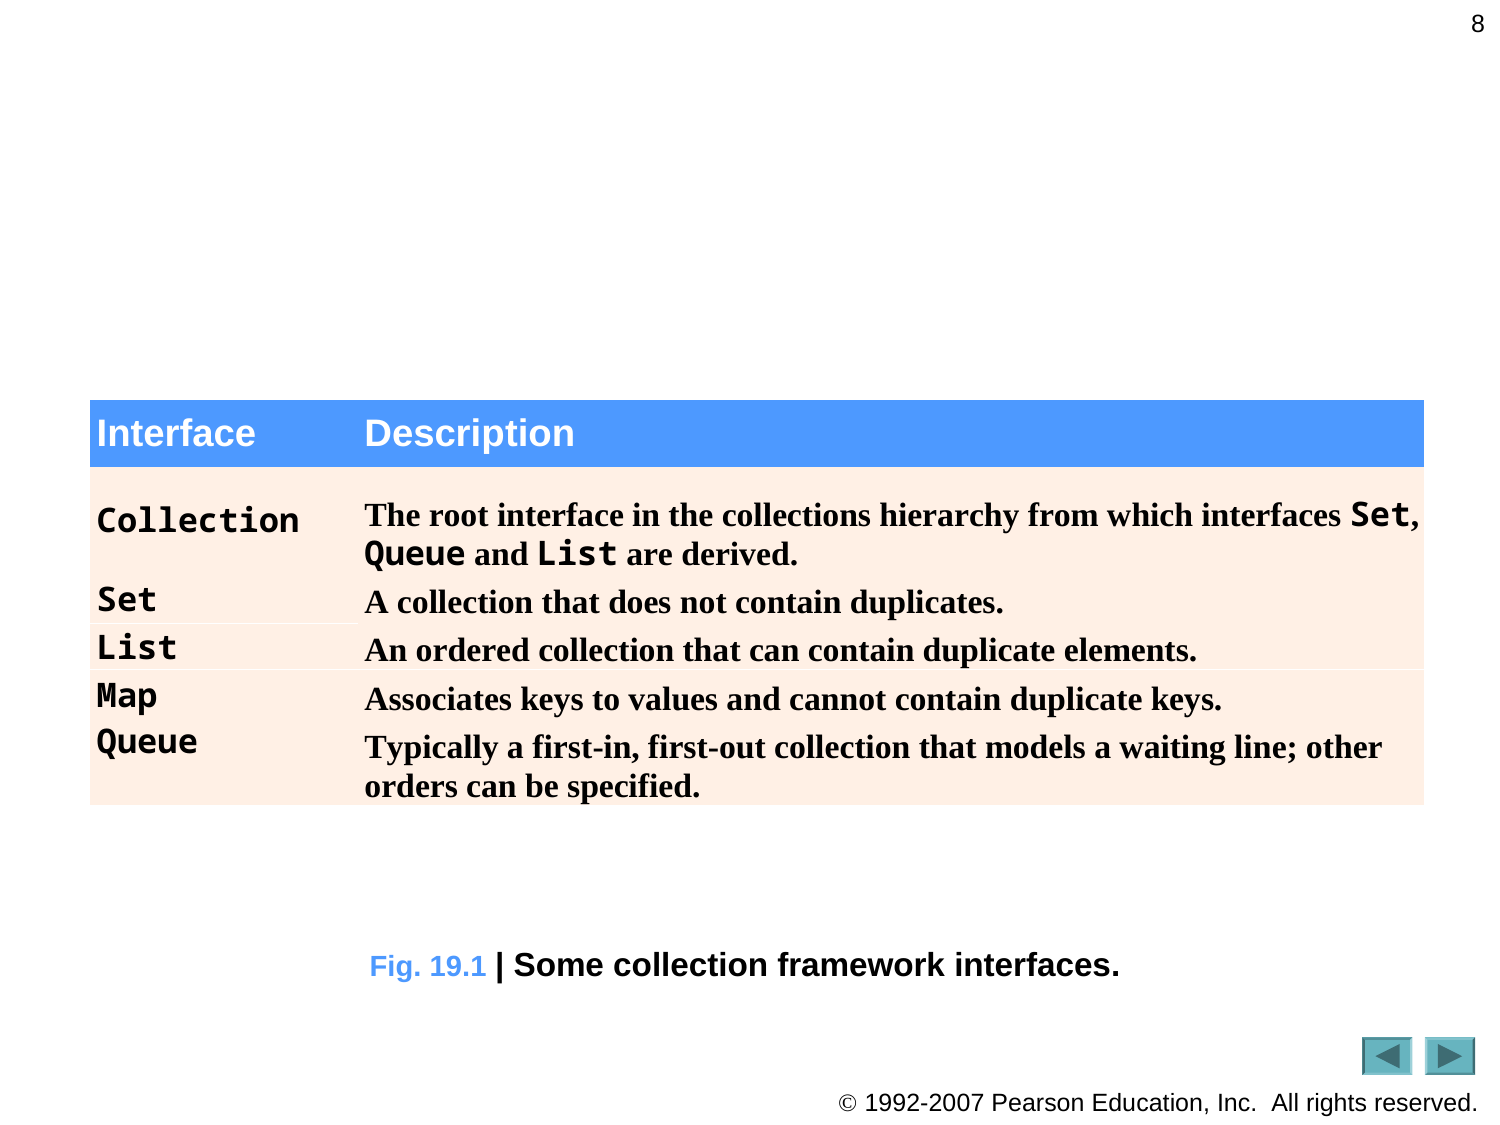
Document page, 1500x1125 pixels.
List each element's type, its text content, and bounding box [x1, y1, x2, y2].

chart [90, 399, 1426, 838]
title Fig. 19.1 | Some collection framework interfaces. [37, 874, 1463, 1063]
text_box <number> [1149, 0, 1500, 79]
